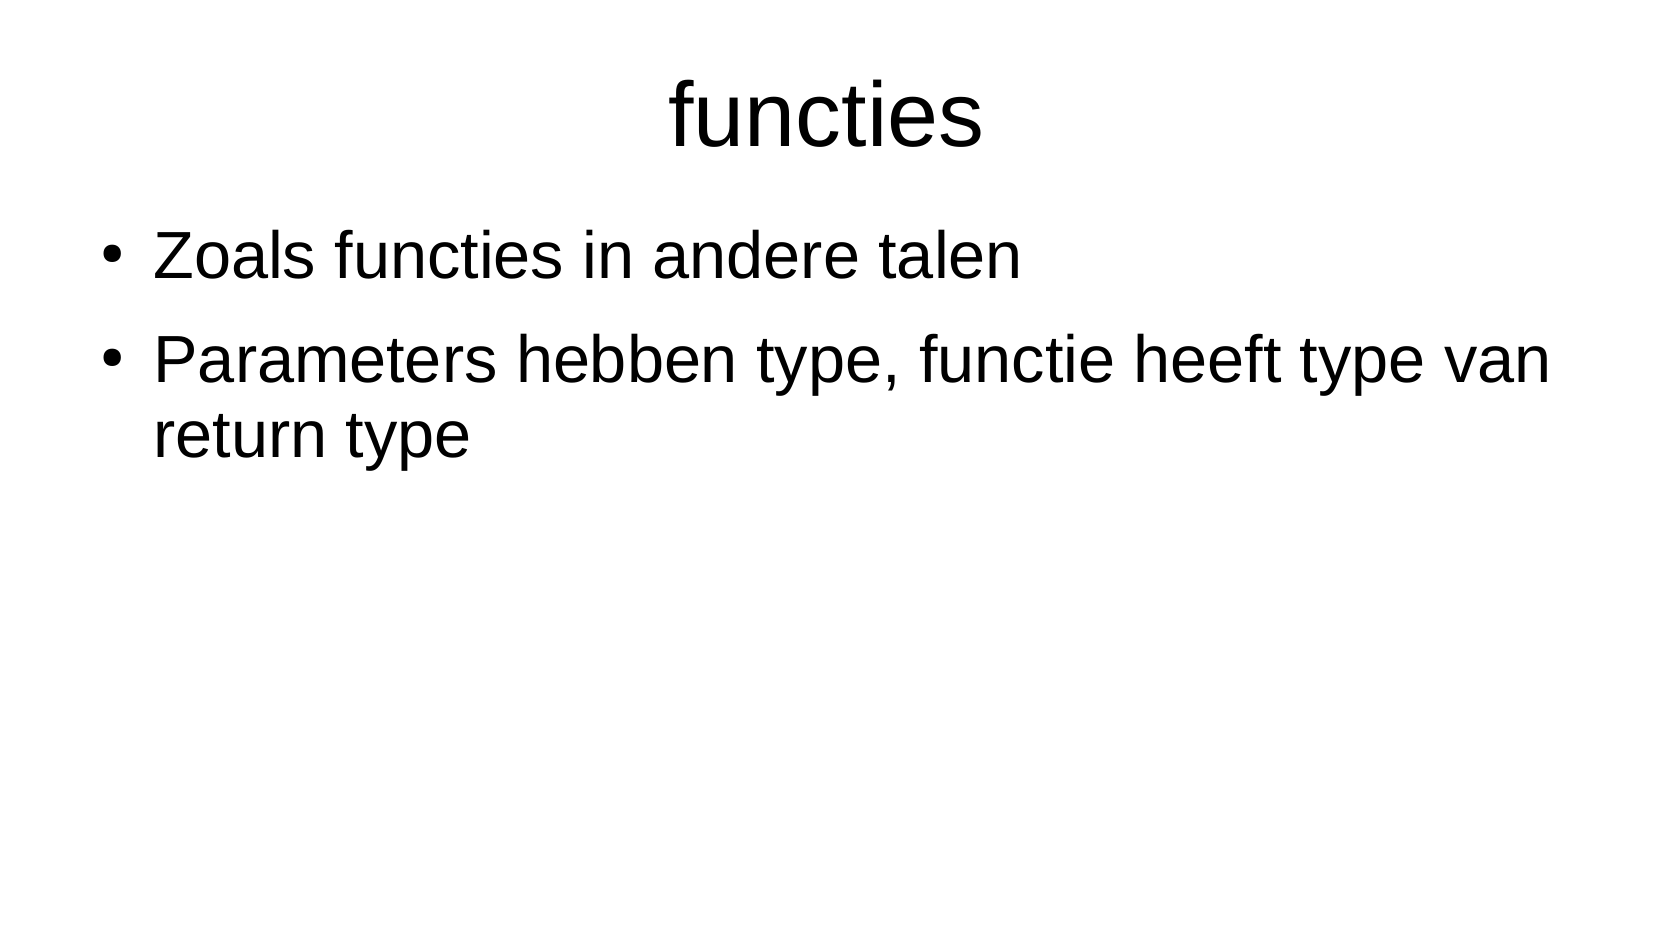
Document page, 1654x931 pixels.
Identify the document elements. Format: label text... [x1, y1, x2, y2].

list Zoals functies in andere talen Parameters hebben type, functie heeft type van return type [82, 217, 1571, 758]
title functies [82, 37, 1571, 193]
